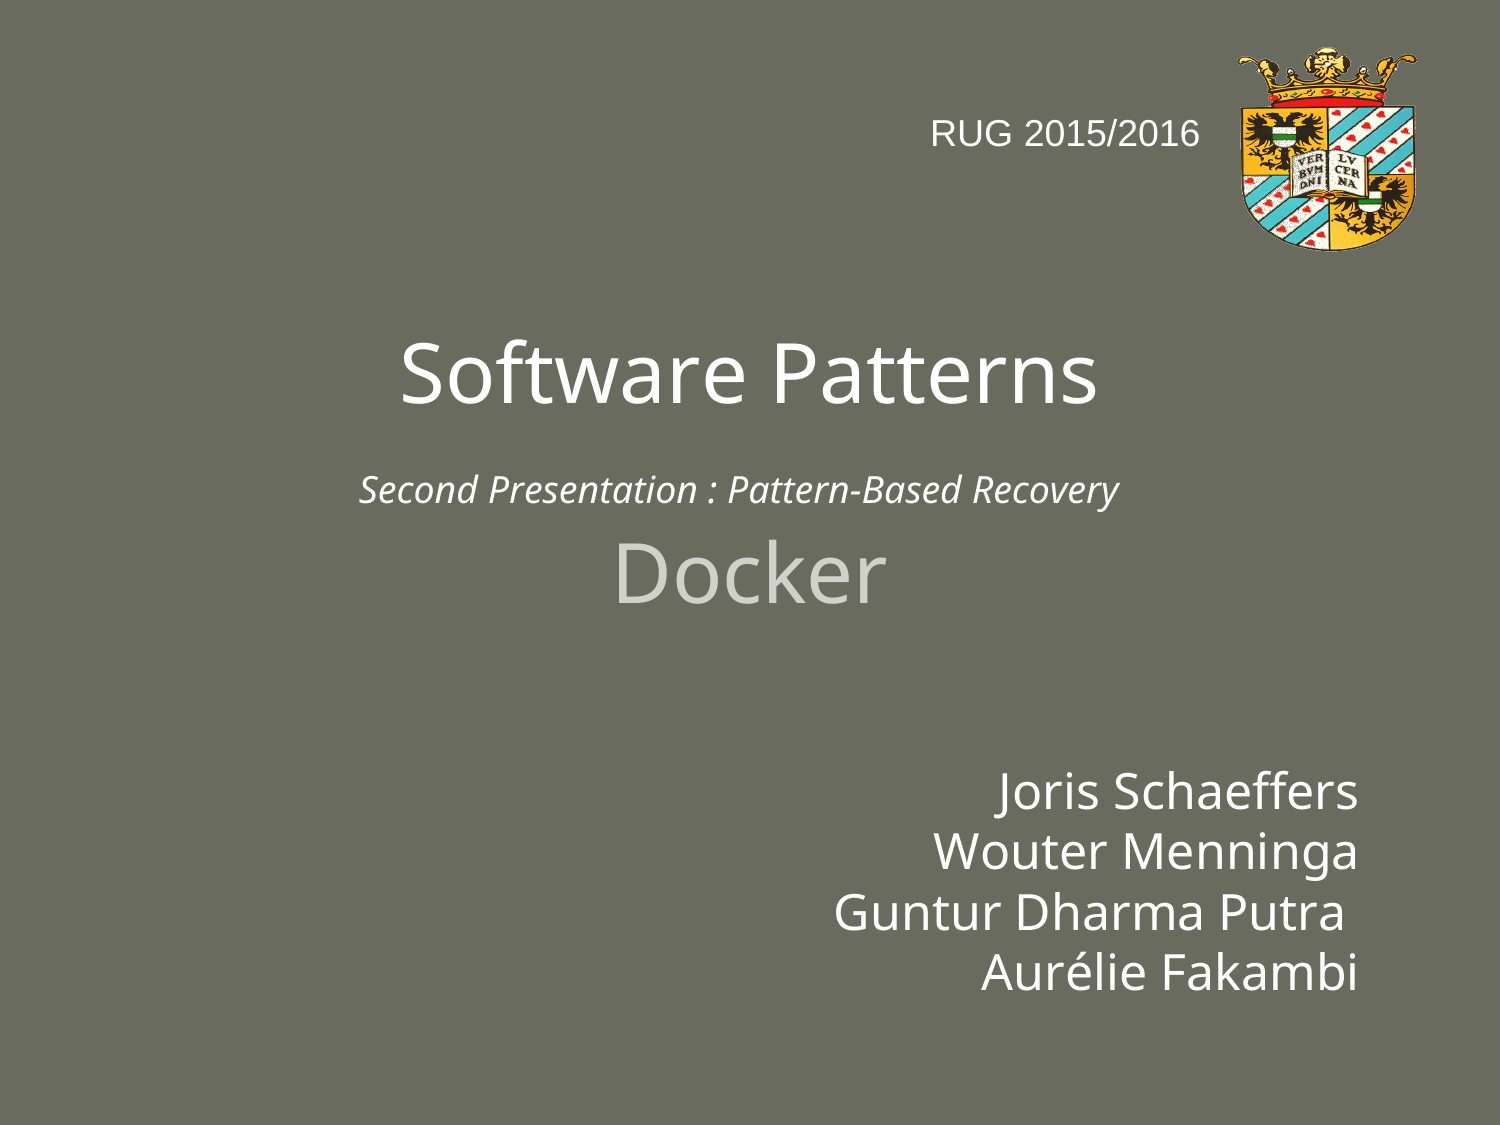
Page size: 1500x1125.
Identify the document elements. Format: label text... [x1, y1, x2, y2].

title Software Patterns Second Presentation : Pattern-Based Recovery Docker [112, 349, 1388, 591]
text_box RUG 2015/2016 [915, 101, 1216, 163]
subtitle Joris Schaeffers Wouter Menninga Guntur Dharma Putra Aurélie Fakambi [324, 763, 1375, 1051]
picture [1222, 42, 1430, 268]
